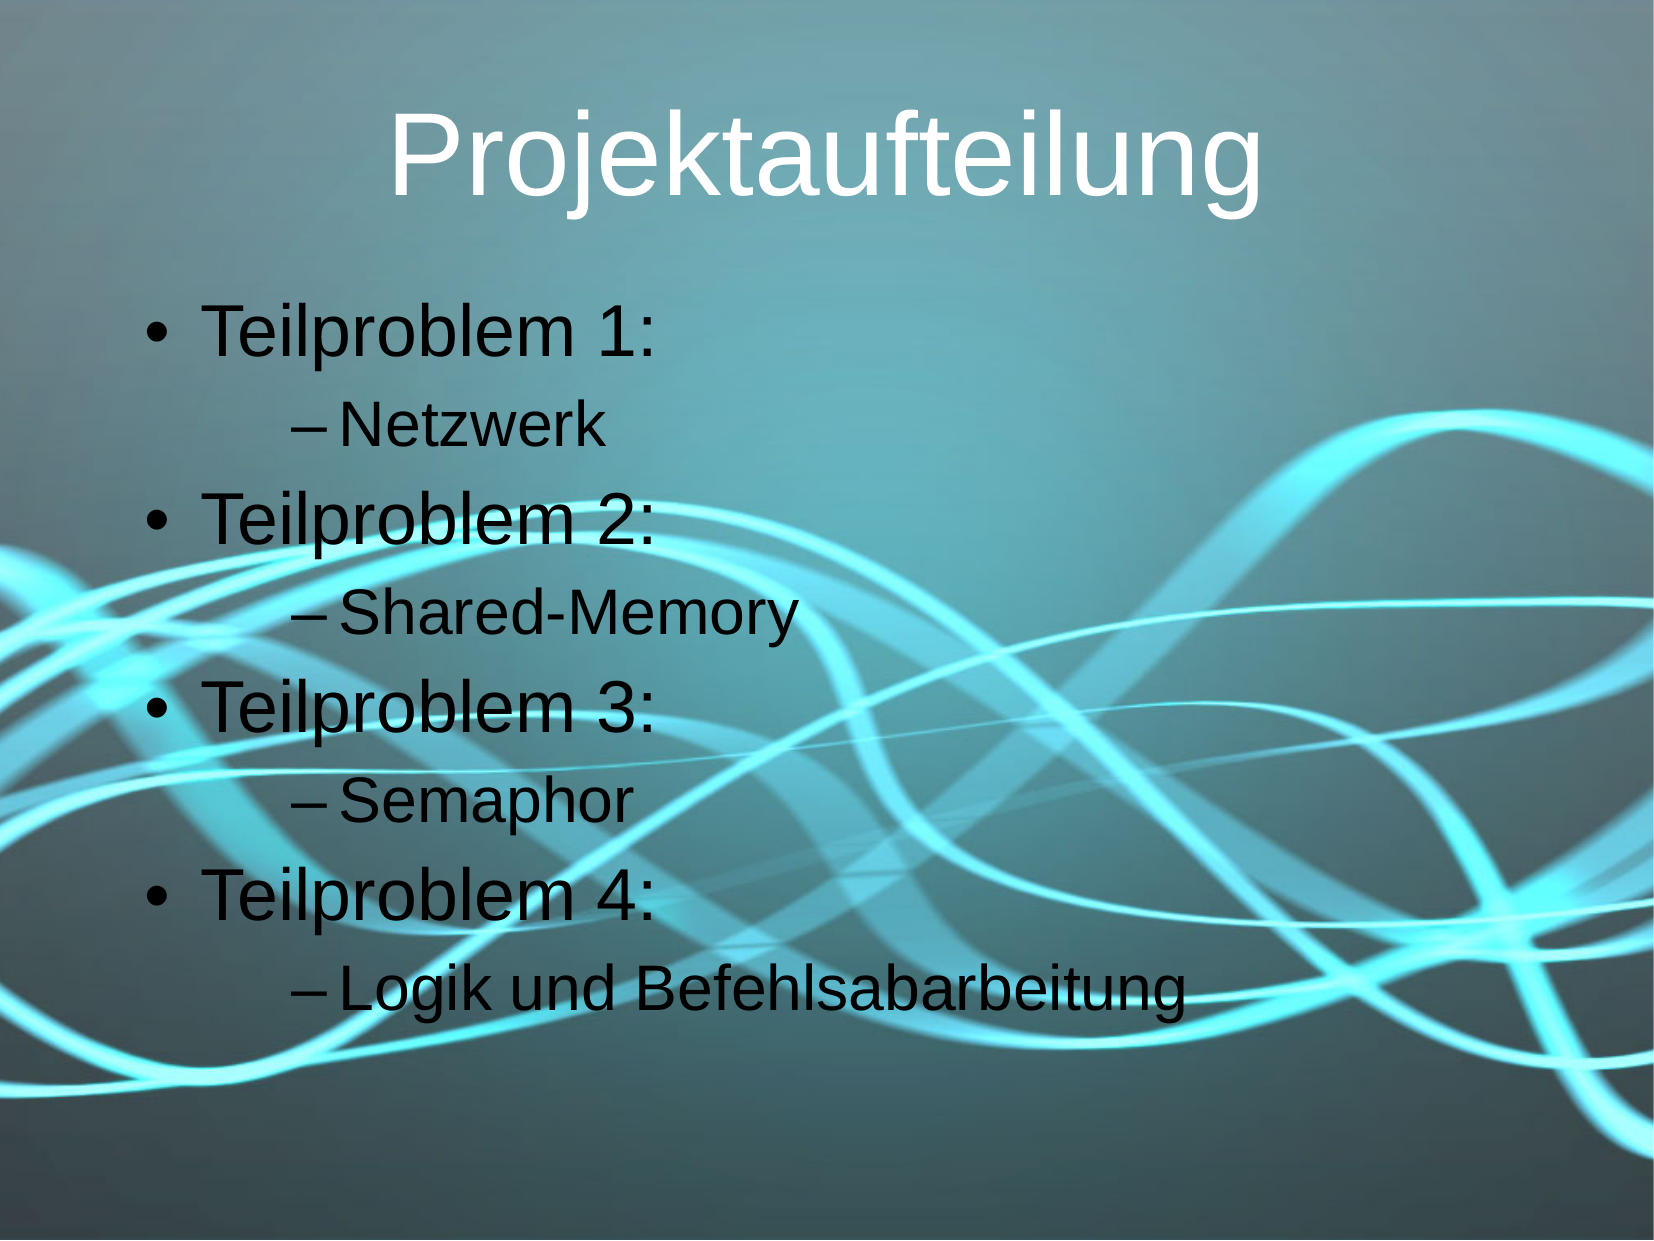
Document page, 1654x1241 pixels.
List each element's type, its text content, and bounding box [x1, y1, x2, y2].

title Projektaufteilung [124, 21, 1530, 288]
list Teilproblem 1: Netzwerk Teilproblem 2: Shared-Memory Teilproblem 3: Semaphor Teilproblem 4: Logik und Befehlsabarbeitung [82, 290, 1571, 1010]
picture [0, 0, 1654, 1240]
